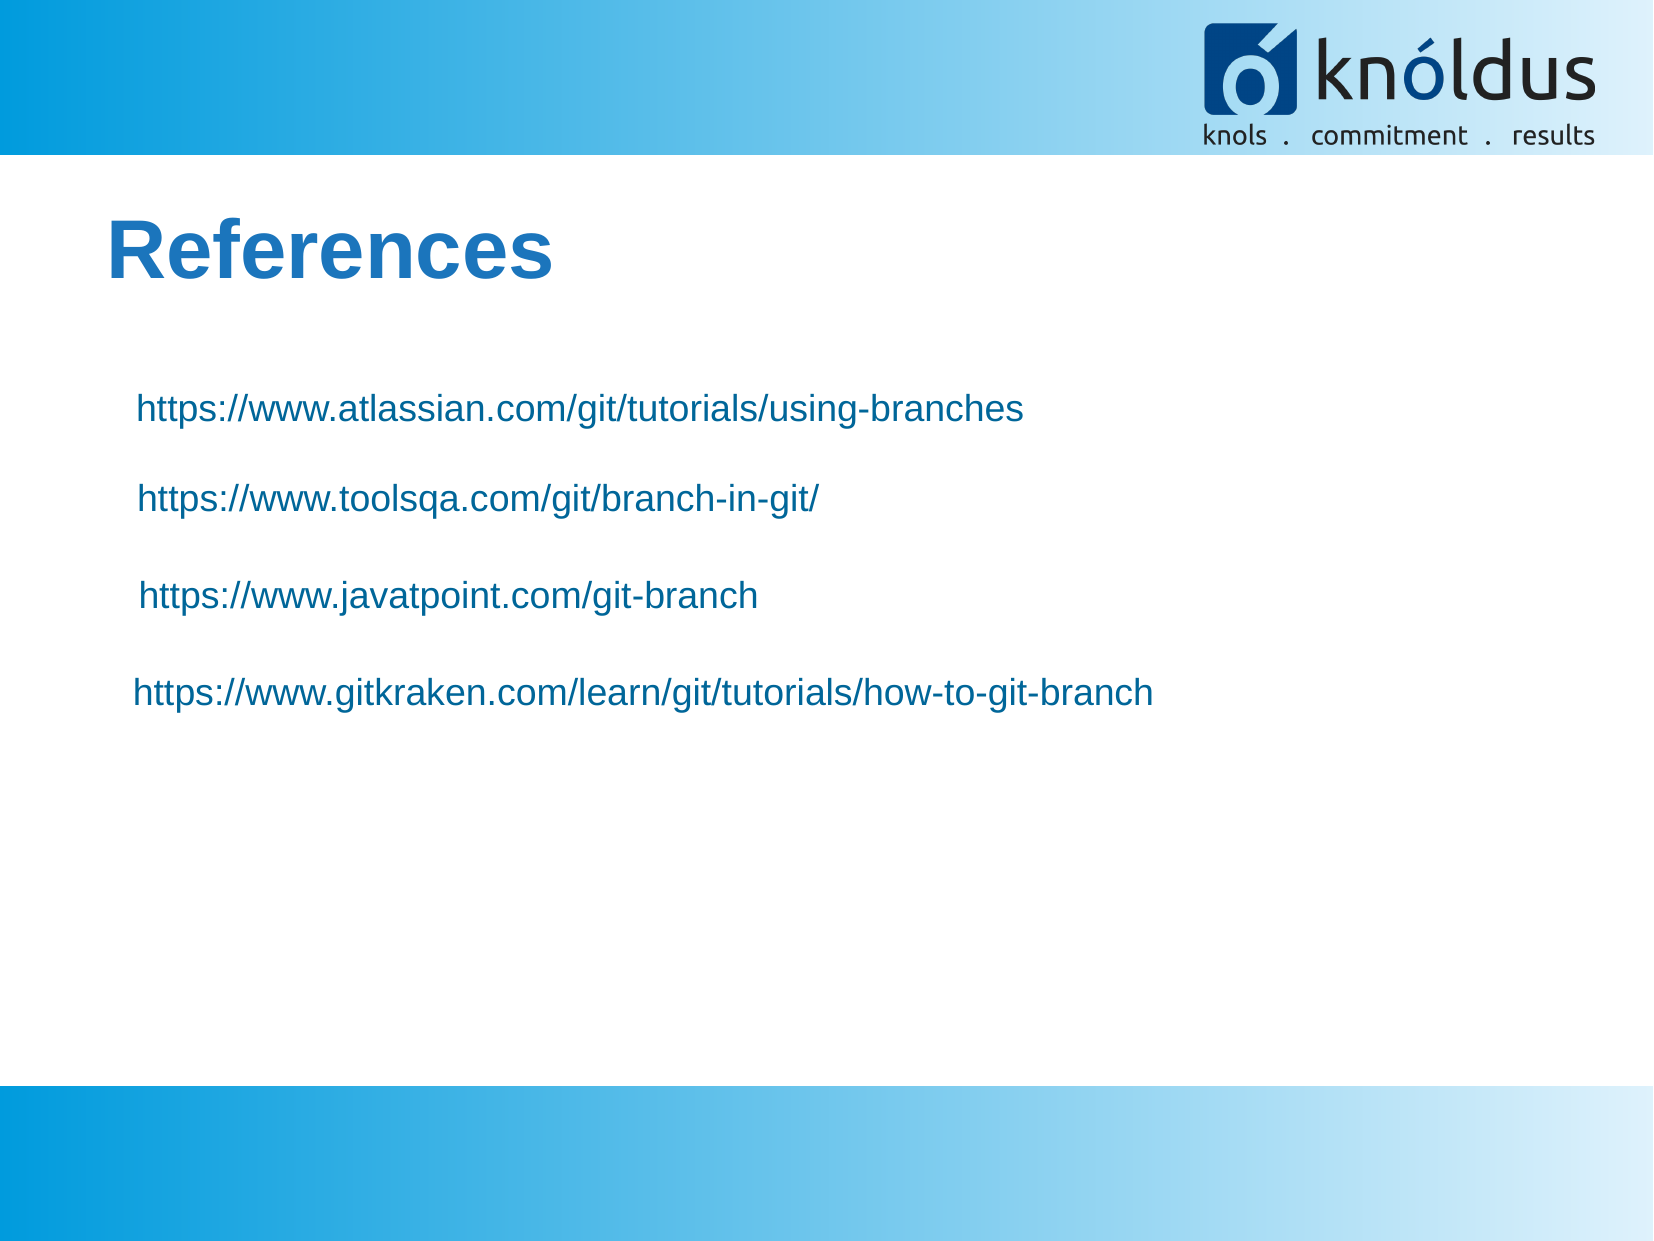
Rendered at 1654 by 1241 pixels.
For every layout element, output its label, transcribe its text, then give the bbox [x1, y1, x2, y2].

text_box https://www.atlassian.com/git/tutorials/using-branches [121, 380, 1040, 438]
text_box https://www.javatpoint.com/git-branch [123, 566, 774, 624]
text_box https://www.toolsqa.com/git/branch-in-git/ [122, 469, 835, 527]
text_box https://www.gitkraken.com/learn/git/tutorials/how-to-git-branch [118, 663, 1170, 721]
title References [70, 203, 1205, 390]
picture [1204, 23, 1595, 145]
